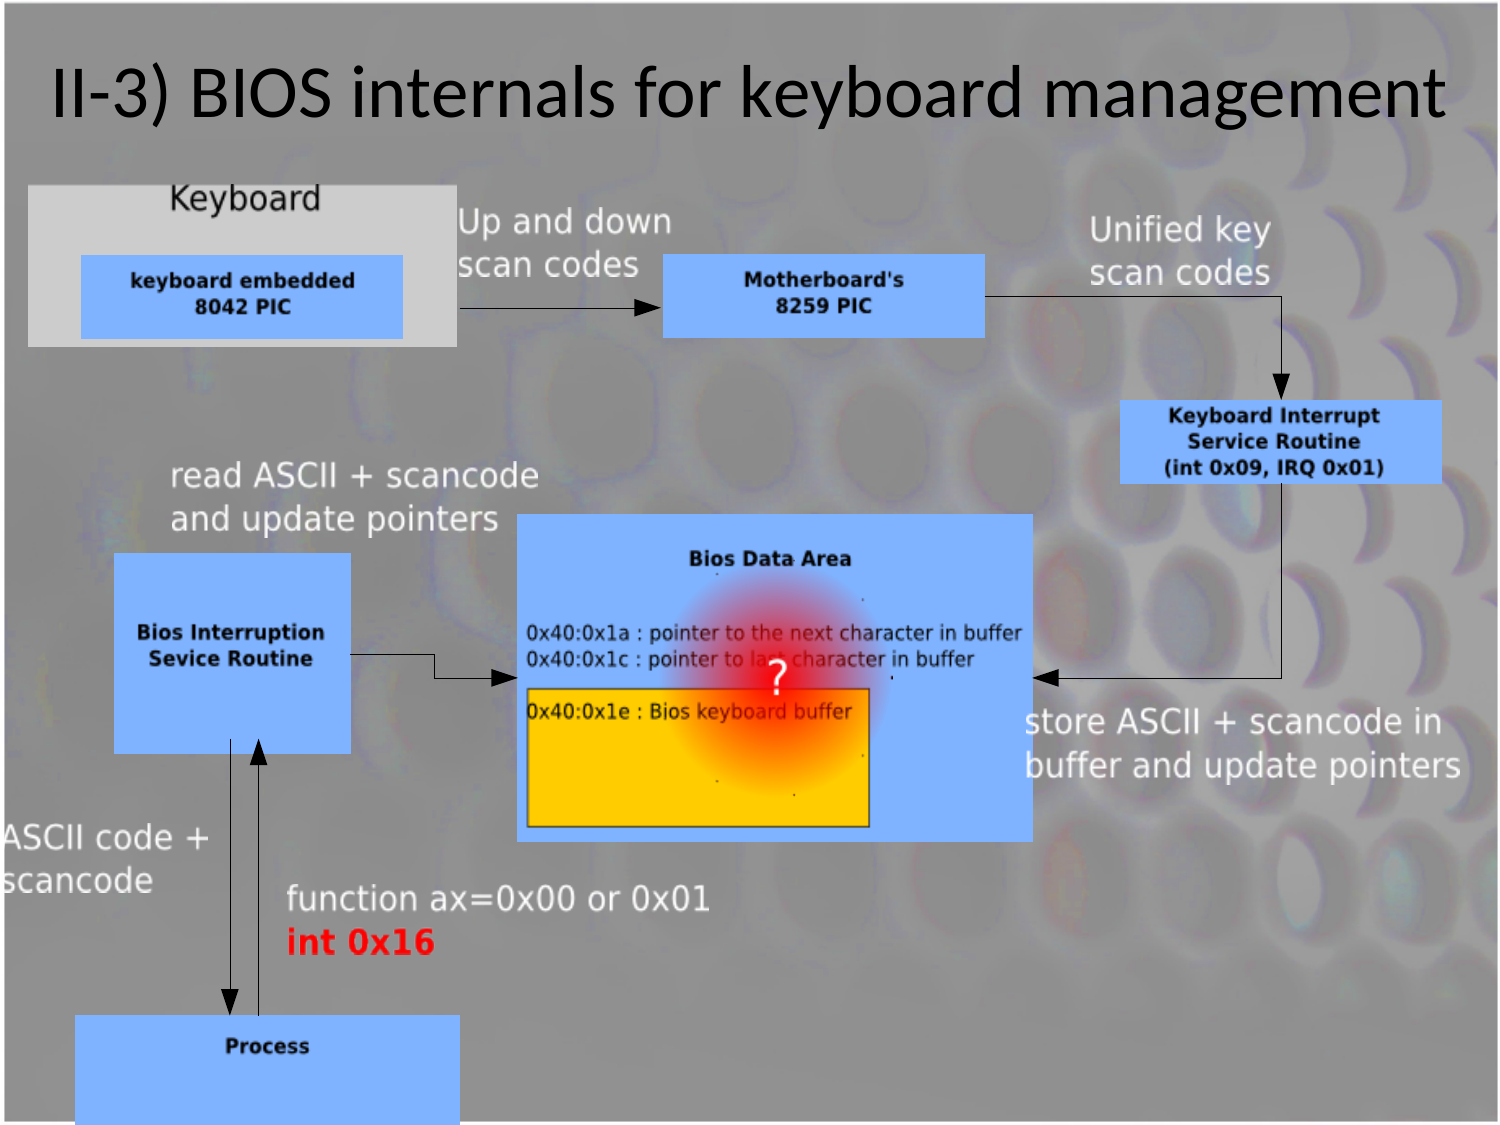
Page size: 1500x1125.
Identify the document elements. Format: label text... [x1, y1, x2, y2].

title II-3) BIOS internals for keyboard management [0, 0, 1500, 199]
picture [0, 184, 1500, 1125]
